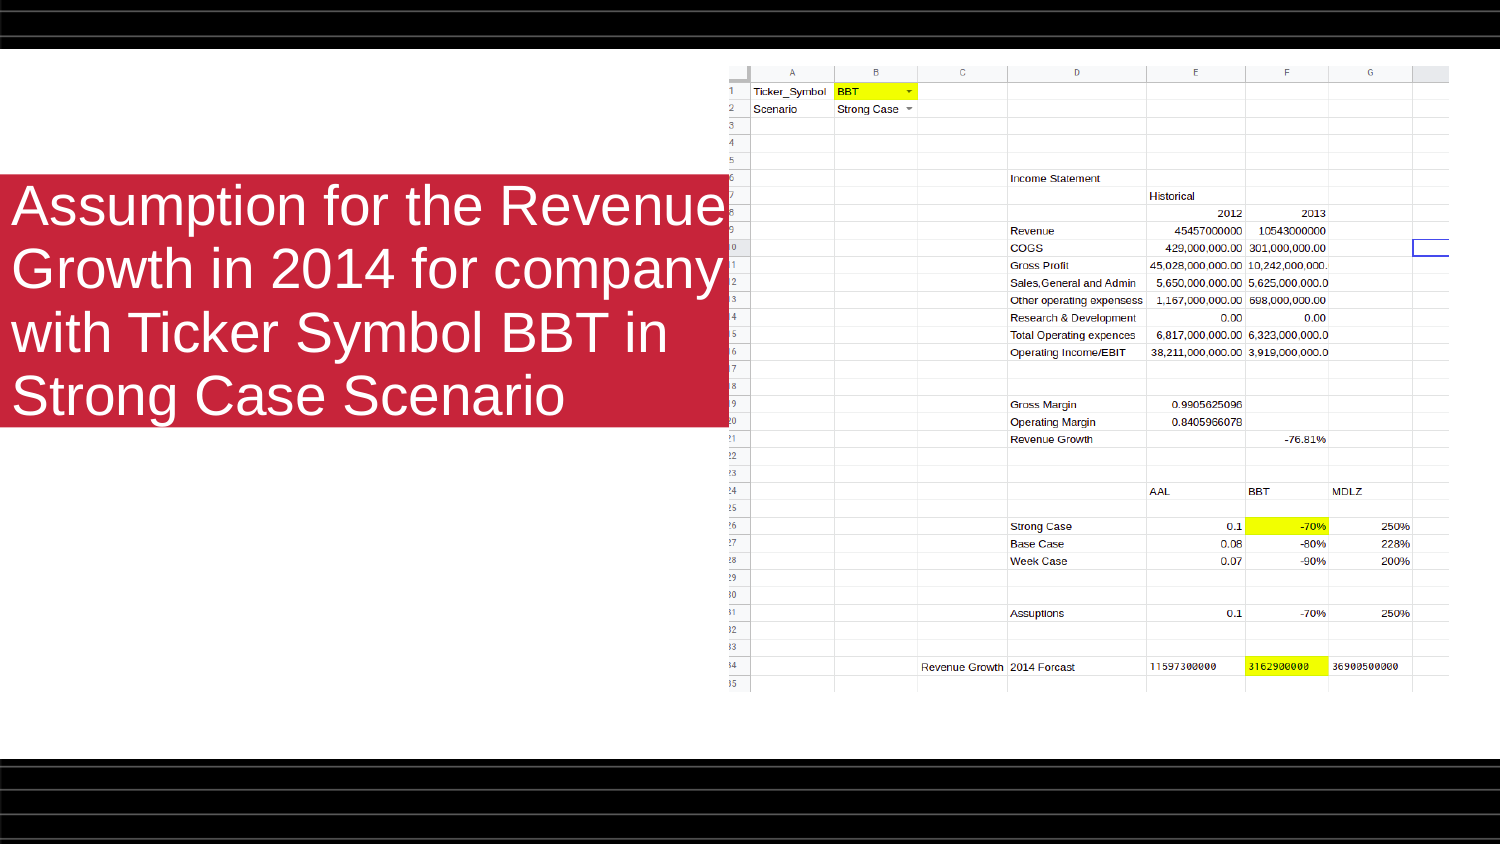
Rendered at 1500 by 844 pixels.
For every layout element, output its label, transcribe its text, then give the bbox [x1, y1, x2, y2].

title Assumption for the Revenue Growth in 2014 for company with Ticker Symbol BBT in Strong Case Scenario [0, 174, 729, 428]
picture [729, 66, 1449, 692]
picture [0, 0, 1500, 49]
picture [0, 759, 1500, 844]
